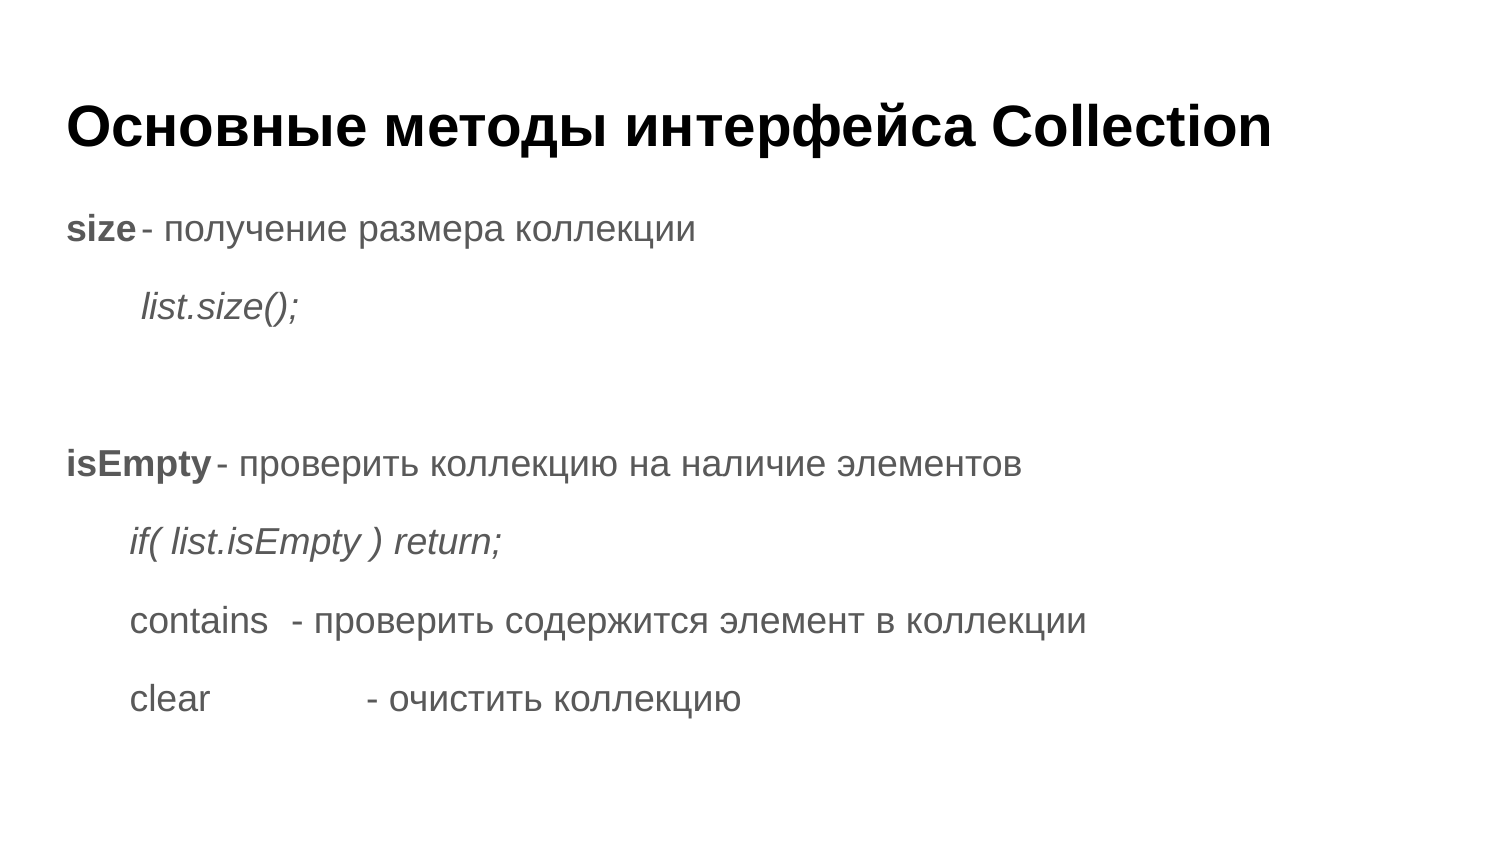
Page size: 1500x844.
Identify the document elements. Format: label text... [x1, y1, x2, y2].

title Основные методы интерфейса Collection [51, 72, 1449, 167]
list size - получение размера коллекции list.size(); isEmpty - проверить коллекцию на наличие элементов if( list.isEmpty ) return; contains - проверить содержится элемент в коллекции clear - очистить коллекцию [51, 189, 1449, 750]
